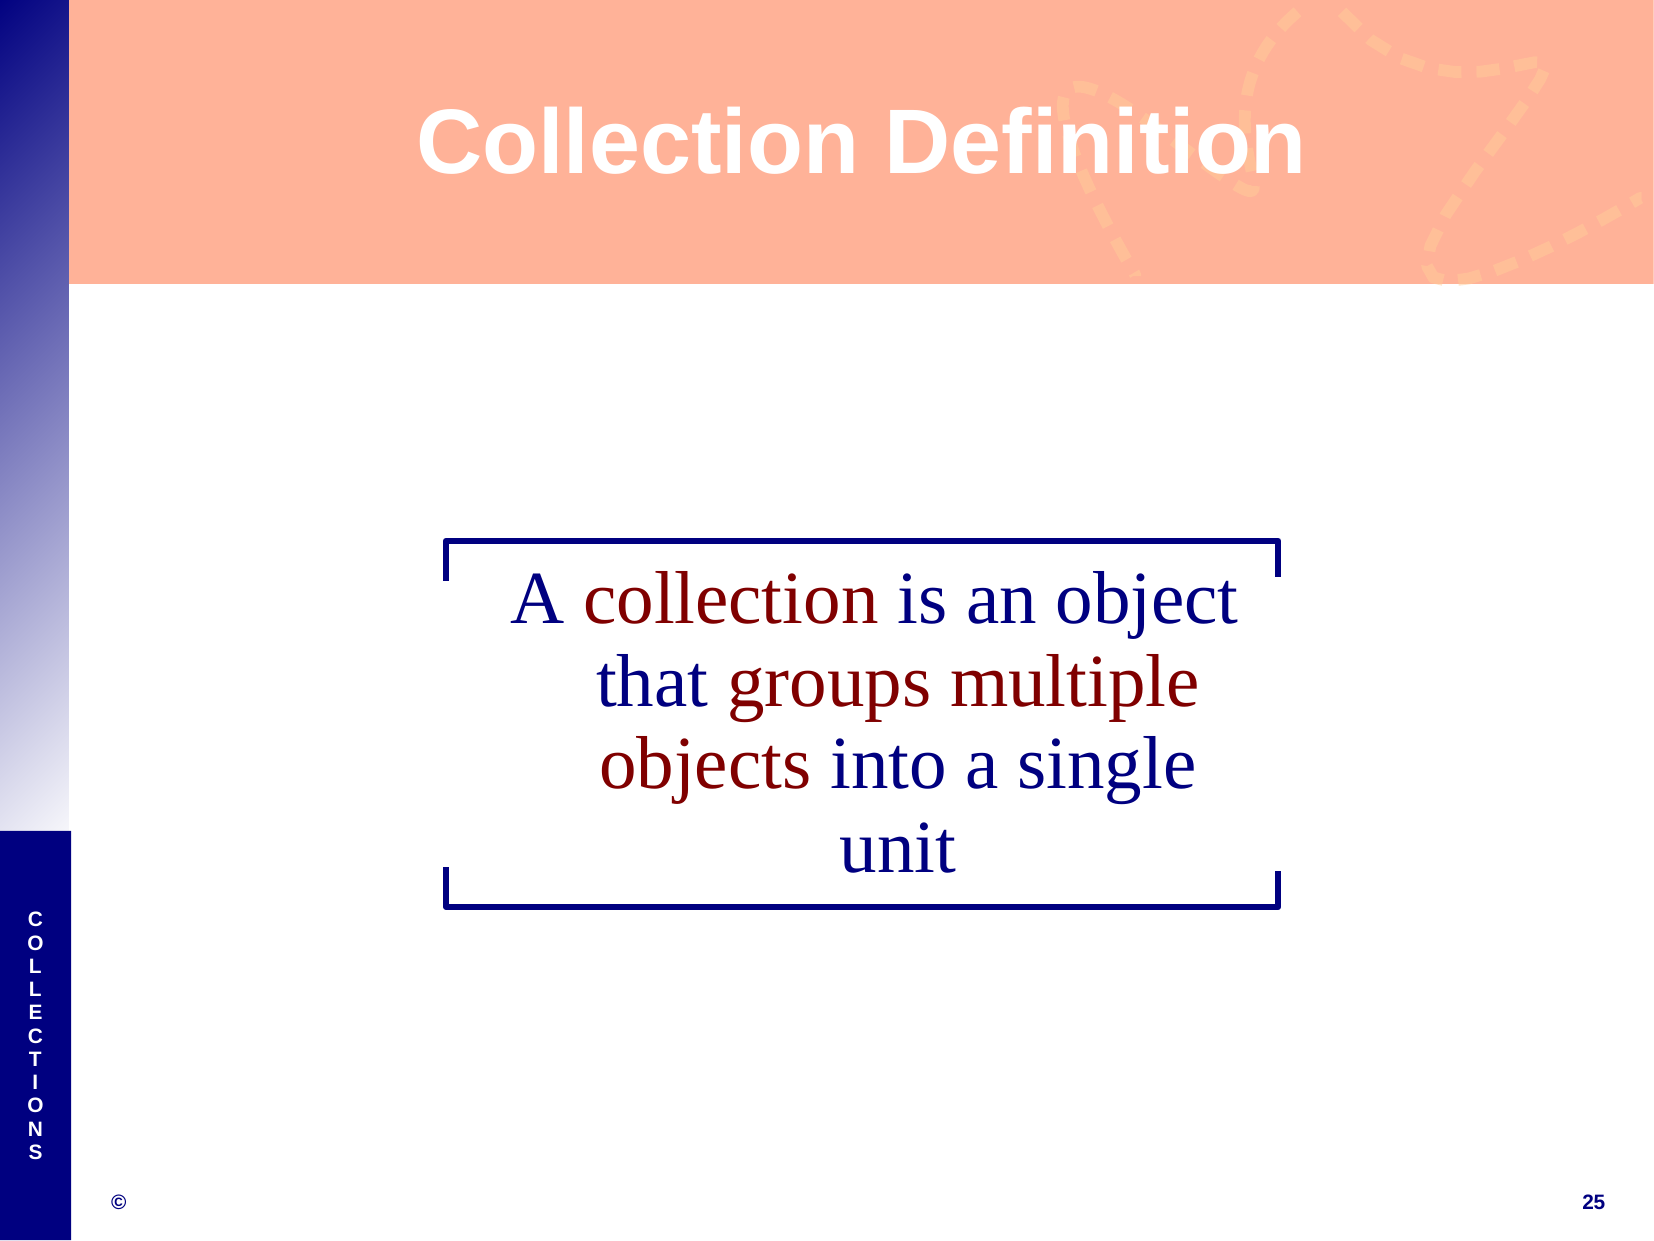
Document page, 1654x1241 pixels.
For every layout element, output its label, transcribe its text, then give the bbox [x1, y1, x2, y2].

text_box C O L L E C T I O N S [0, 830, 71, 1241]
title Collection Definition [70, 37, 1654, 246]
text_box A collection is an object that groups multiple objects into a single unit [461, 513, 1263, 931]
